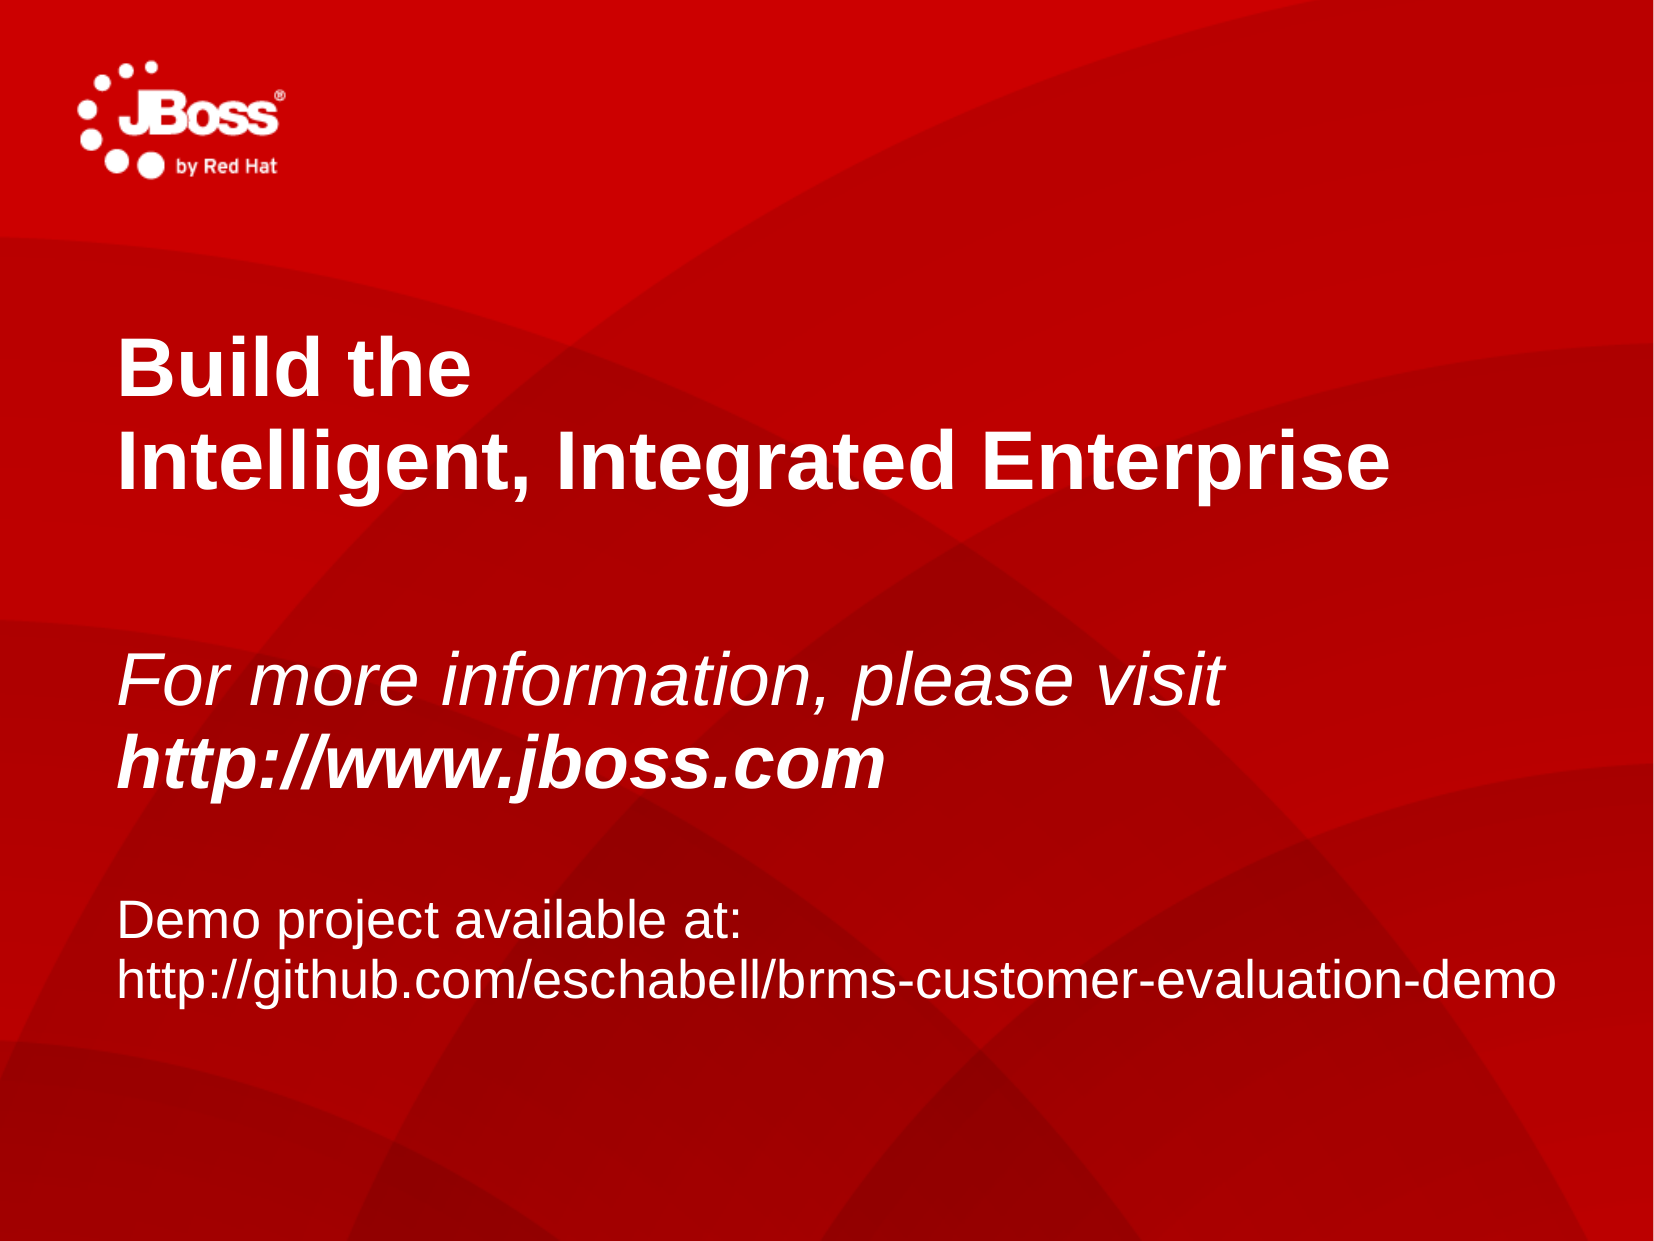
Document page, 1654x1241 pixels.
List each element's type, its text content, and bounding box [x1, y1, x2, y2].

picture [0, 0, 1654, 1241]
text_box Build the Intelligent, Integrated Enterprise For more information, please visit http://www.jboss.com Demo project available at: http://github.com/eschabell/brms-customer-evaluation-demo [101, 220, 1552, 1020]
